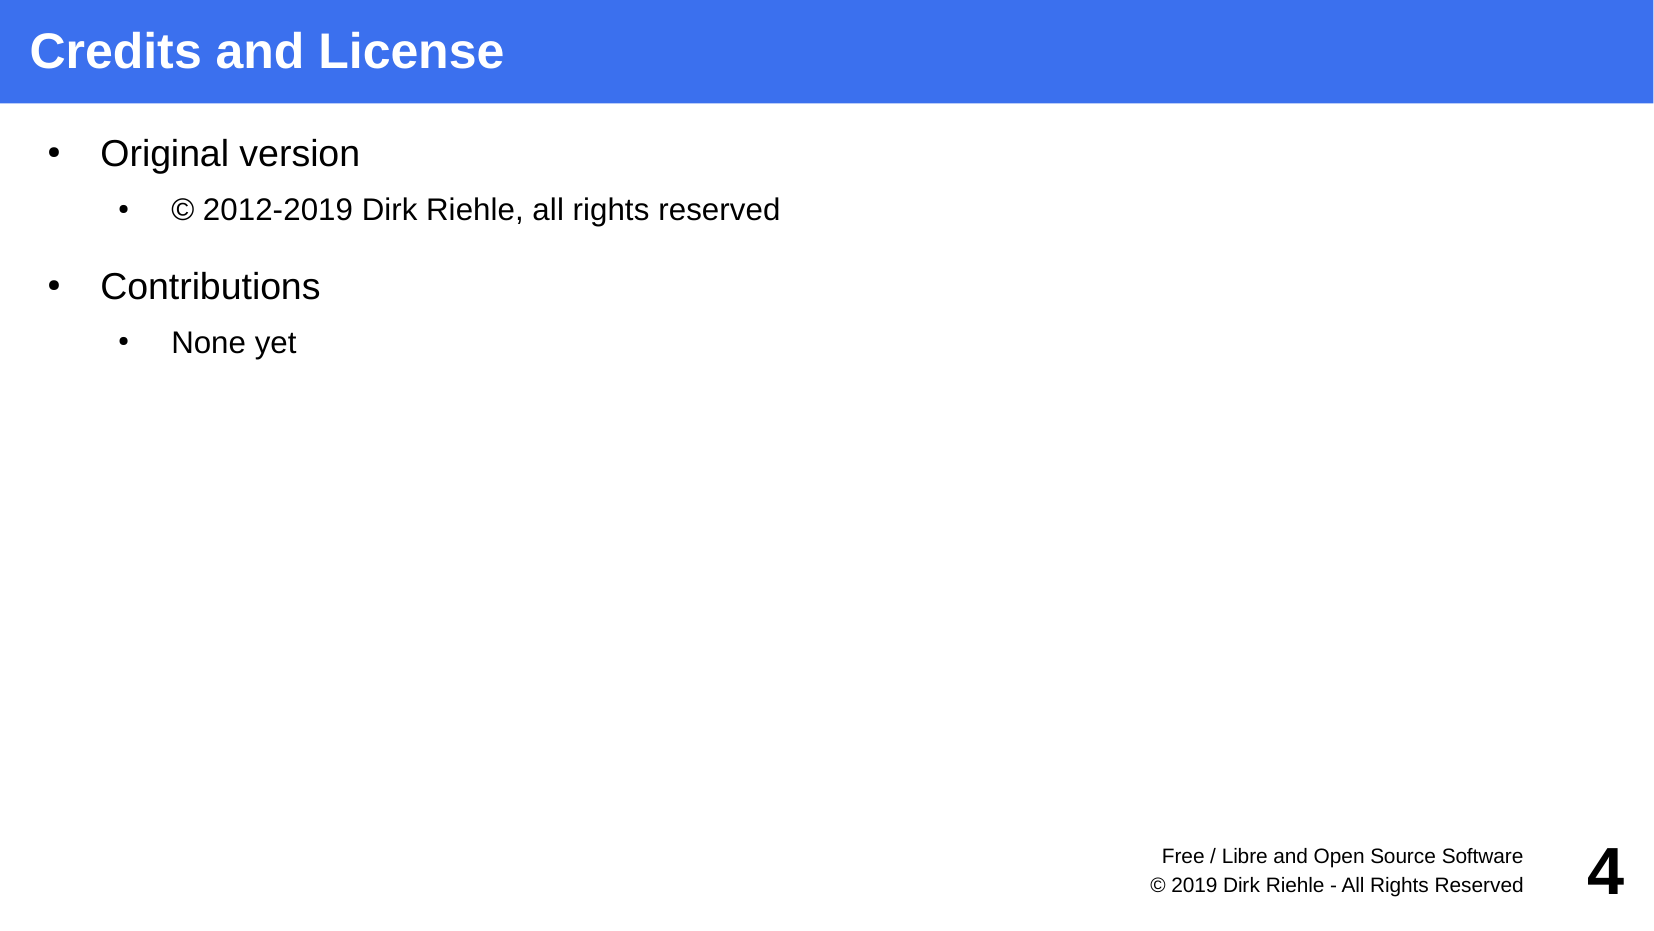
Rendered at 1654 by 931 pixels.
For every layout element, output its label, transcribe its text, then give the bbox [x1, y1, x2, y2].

title Credits and License [0, 0, 1654, 104]
list Original version © 2012-2019 Dirk Riehle, all rights reserved Contributions None yet [29, 132, 1625, 813]
